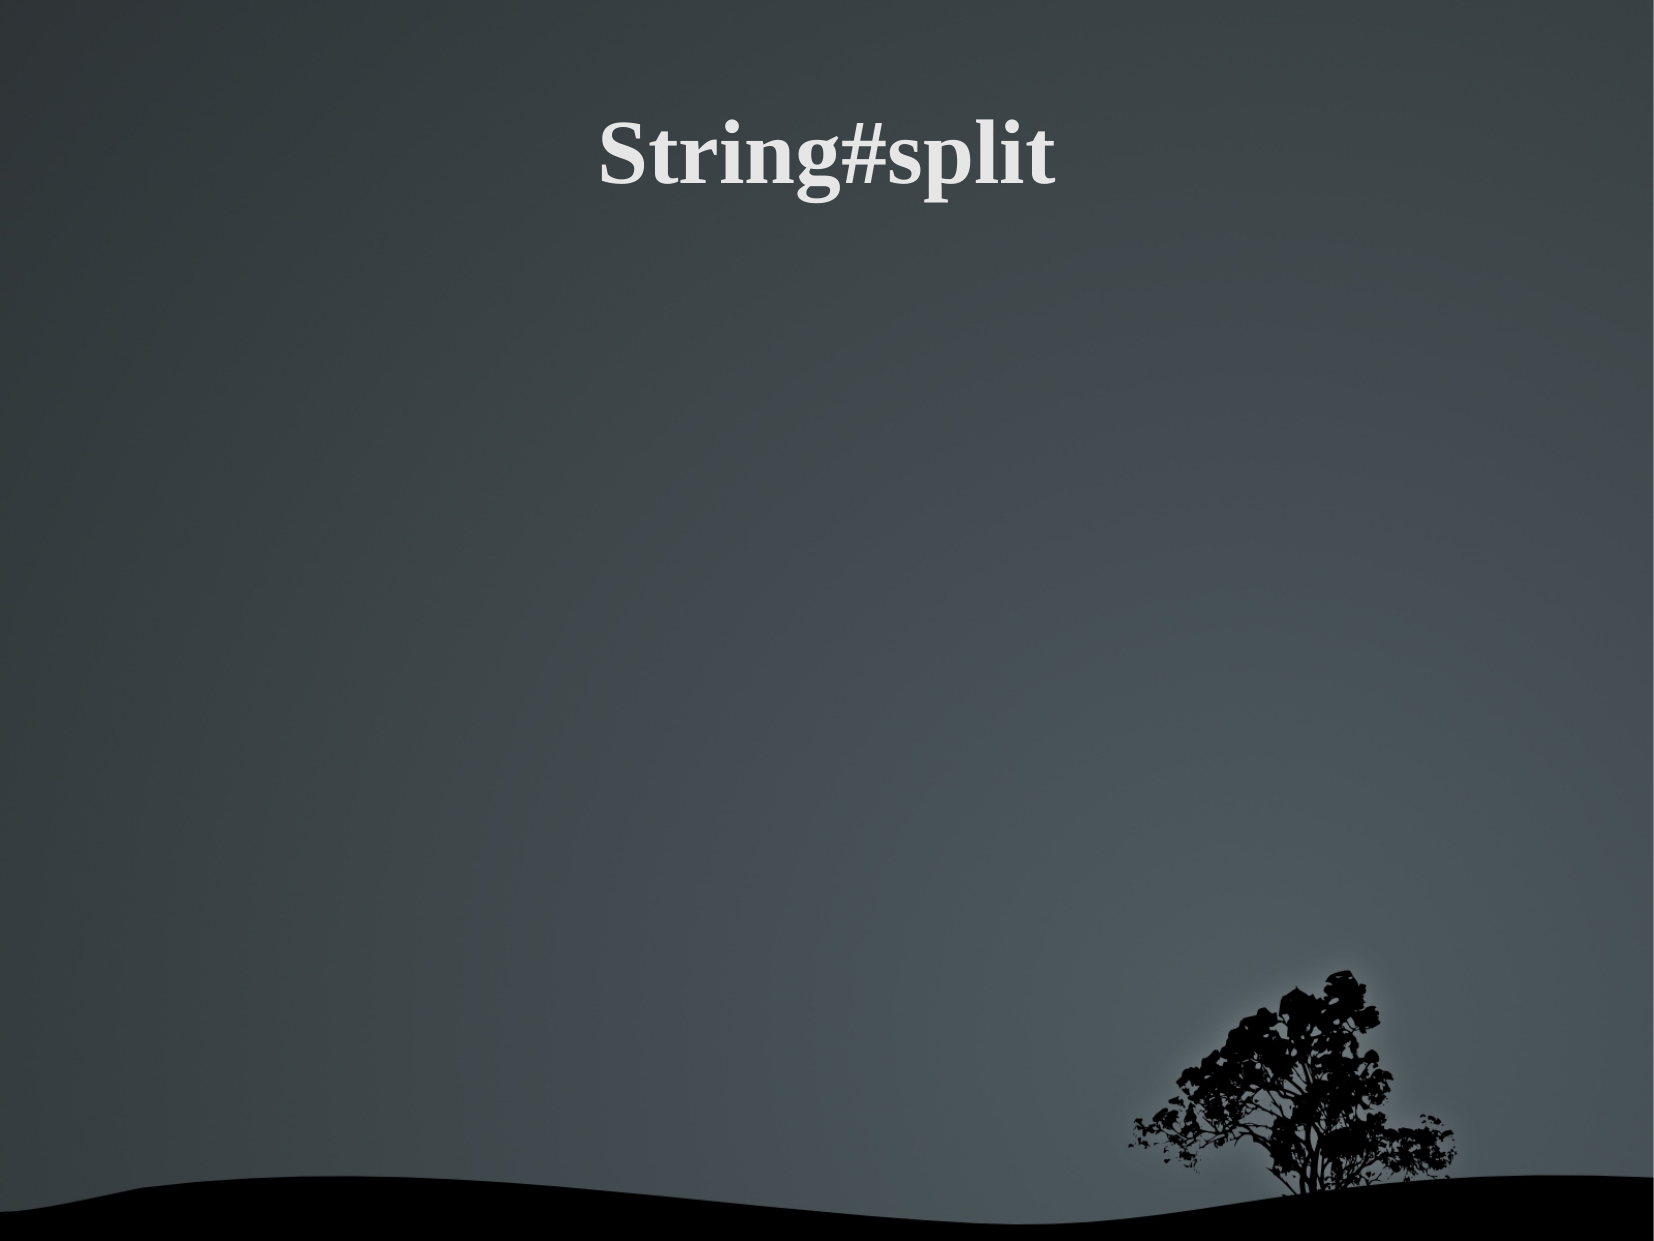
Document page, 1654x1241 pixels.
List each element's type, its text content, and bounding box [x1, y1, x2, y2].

picture [0, 0, 1654, 1241]
title String#split [82, 56, 1571, 250]
